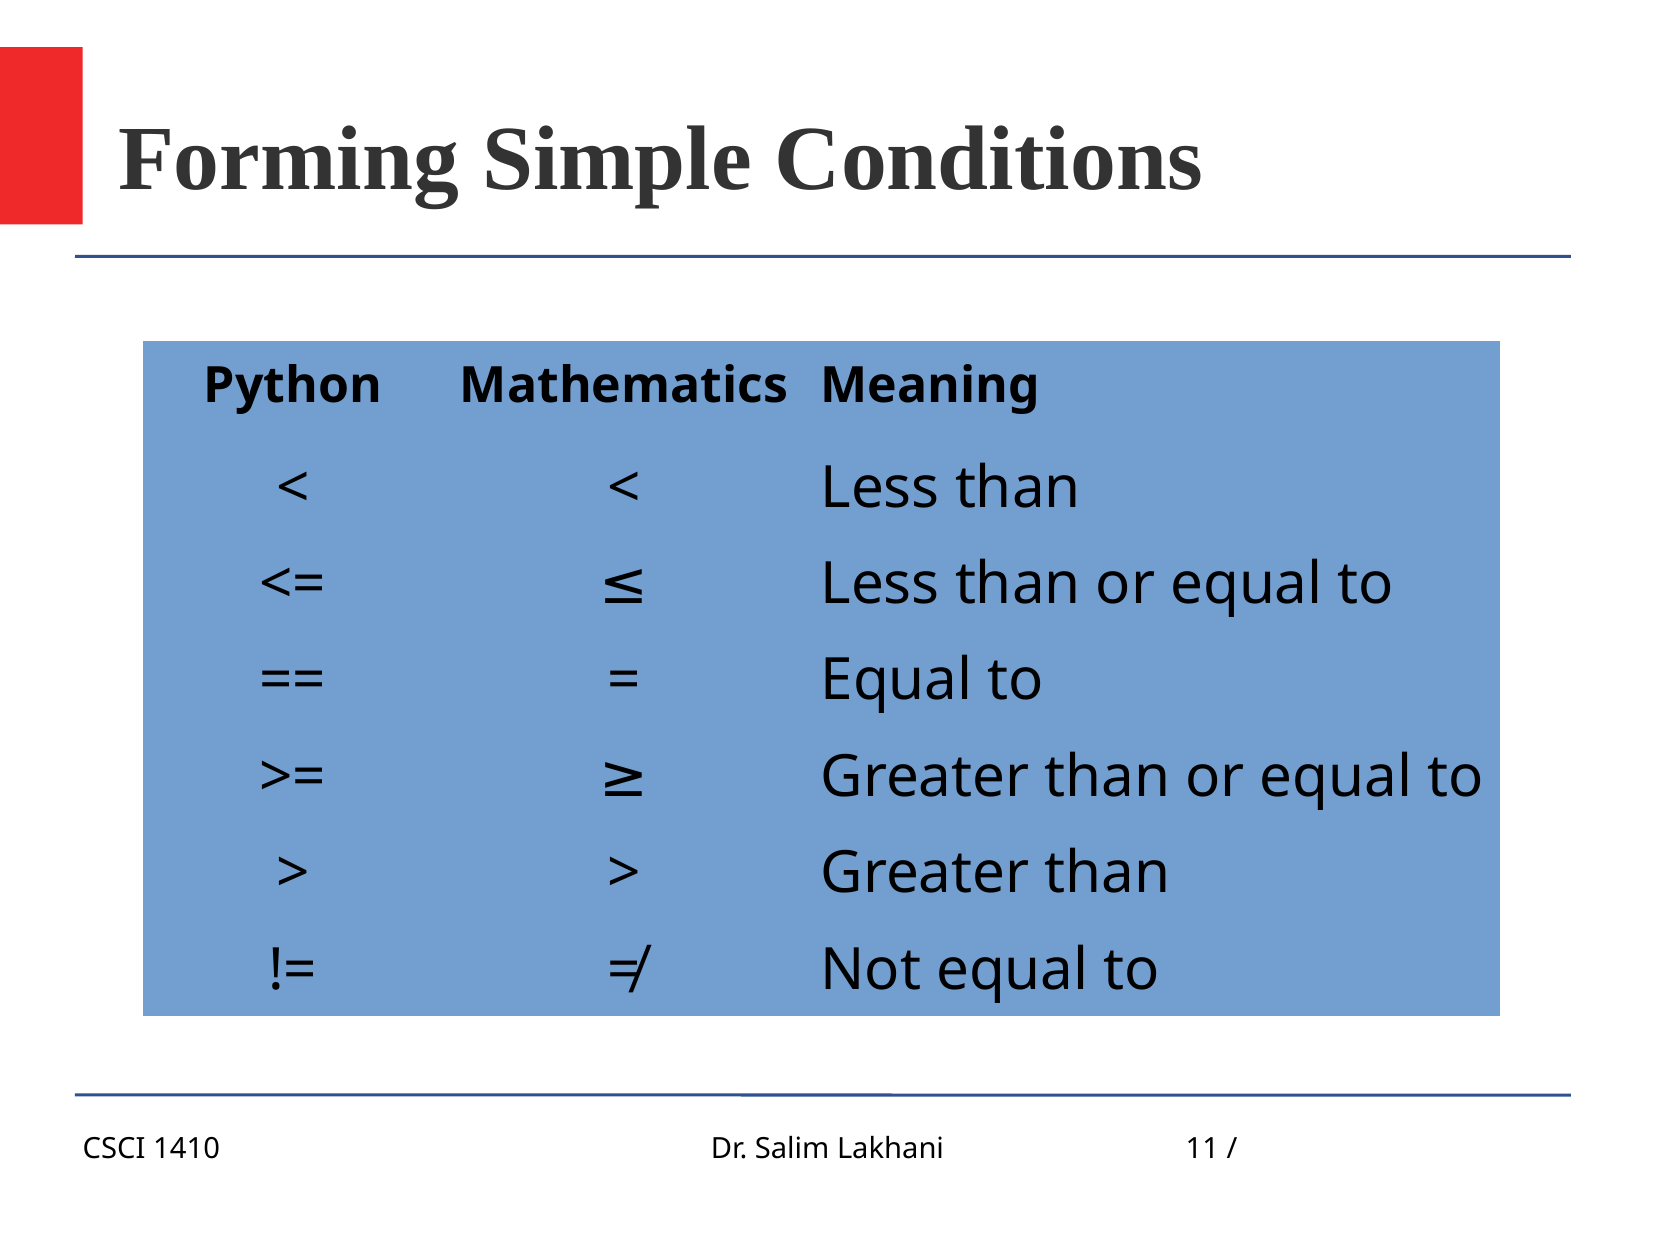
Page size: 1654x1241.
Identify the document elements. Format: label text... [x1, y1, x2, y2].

text_box / [1185, 1129, 1571, 1216]
table_cell Less than or equal to [806, 534, 1500, 630]
table_cell > [442, 823, 806, 920]
table_cell < [442, 437, 806, 534]
table_cell ≠ [442, 920, 806, 1016]
table_cell Not equal to [806, 920, 1500, 1016]
table_cell == [143, 630, 442, 727]
table_cell > [143, 823, 442, 920]
table_header Meaning [806, 341, 1500, 437]
table_header Python [143, 341, 442, 437]
table_cell Greater than [806, 823, 1500, 920]
table_cell ≤ [442, 534, 806, 630]
table_cell != [143, 920, 442, 1016]
table_cell Greater than or equal to [806, 727, 1500, 823]
table_cell >= [143, 727, 442, 823]
table_cell ≥ [442, 727, 806, 823]
table_header Mathematics [442, 341, 806, 437]
table_cell <= [143, 534, 442, 630]
table_cell Less than [806, 437, 1500, 534]
title Forming Simple Conditions [118, 49, 1571, 257]
table_cell = [442, 630, 806, 727]
table_cell Equal to [806, 630, 1500, 727]
text_box Dr. Salim Lakhani [565, 1129, 1090, 1216]
text_box CSCI 1410 [82, 1129, 468, 1216]
table_cell < [143, 437, 442, 534]
